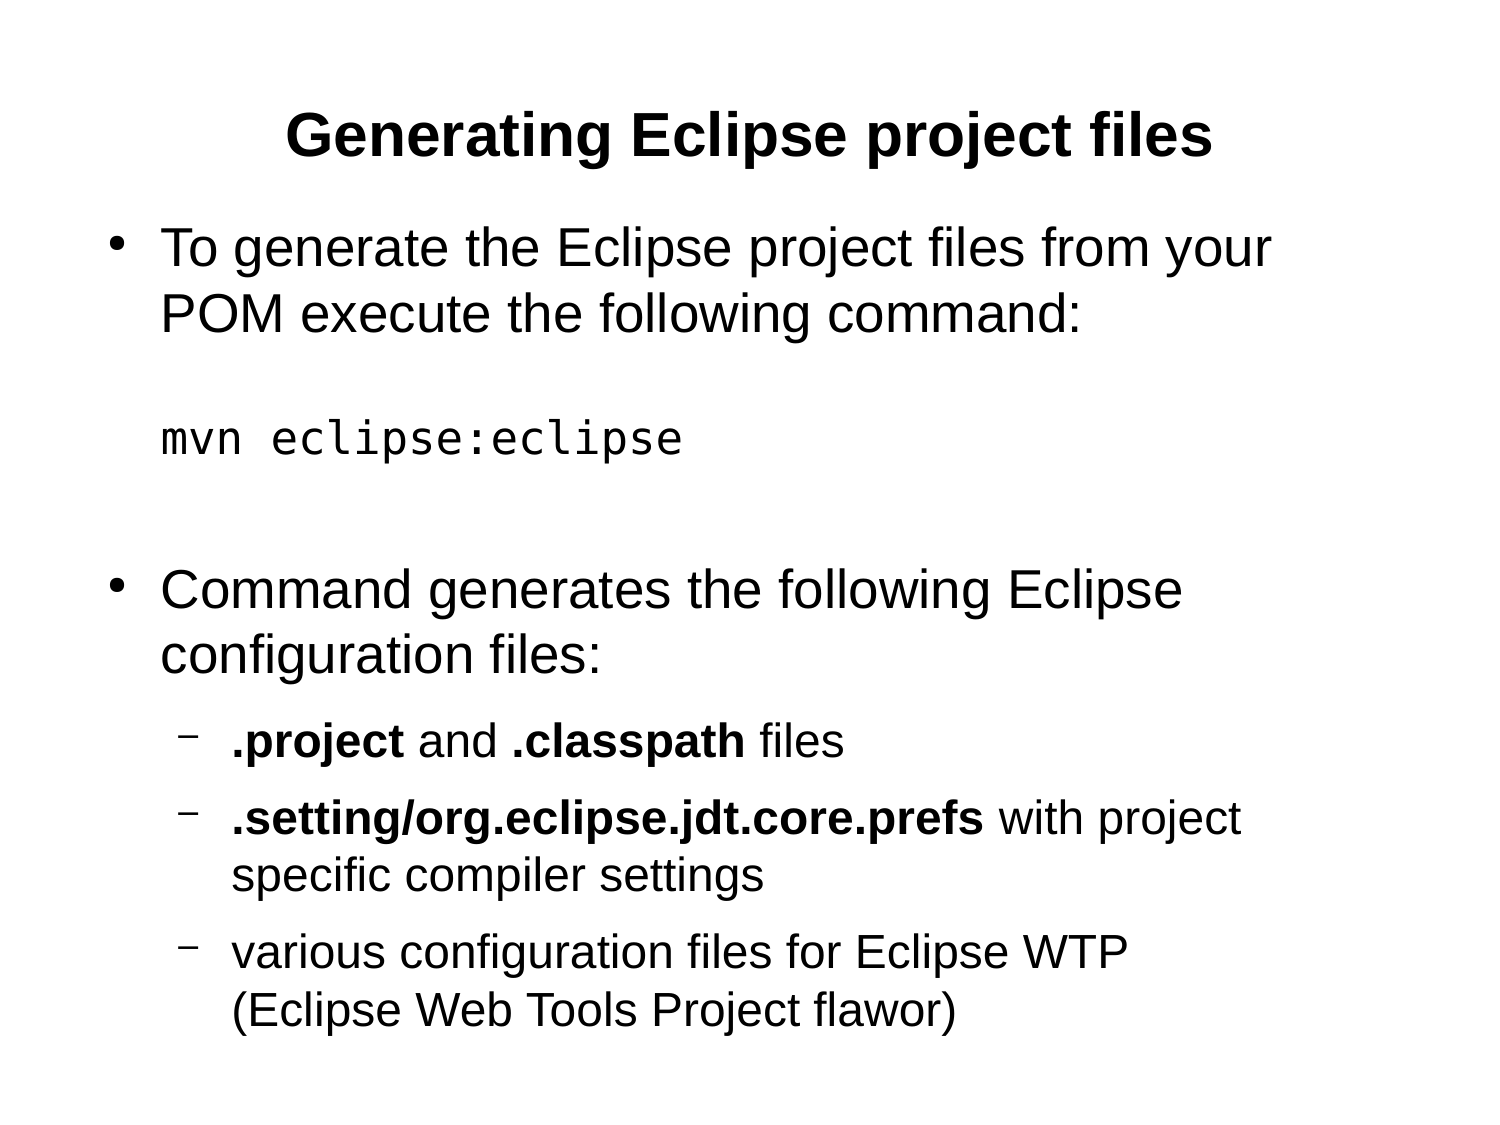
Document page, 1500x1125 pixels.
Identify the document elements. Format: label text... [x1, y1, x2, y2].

title Generating Eclipse project files [75, 44, 1425, 177]
list To generate the Eclipse project files from your POM execute the following command: mvn eclipse:eclipse Command generates the following Eclipse configuration files: .project and .classpath files .setting/org.eclipse.jdt.core.prefs with project specific compiler settings various configuration files for Eclipse WTP (Eclipse Web Tools Project flawor) [75, 204, 1395, 1075]
